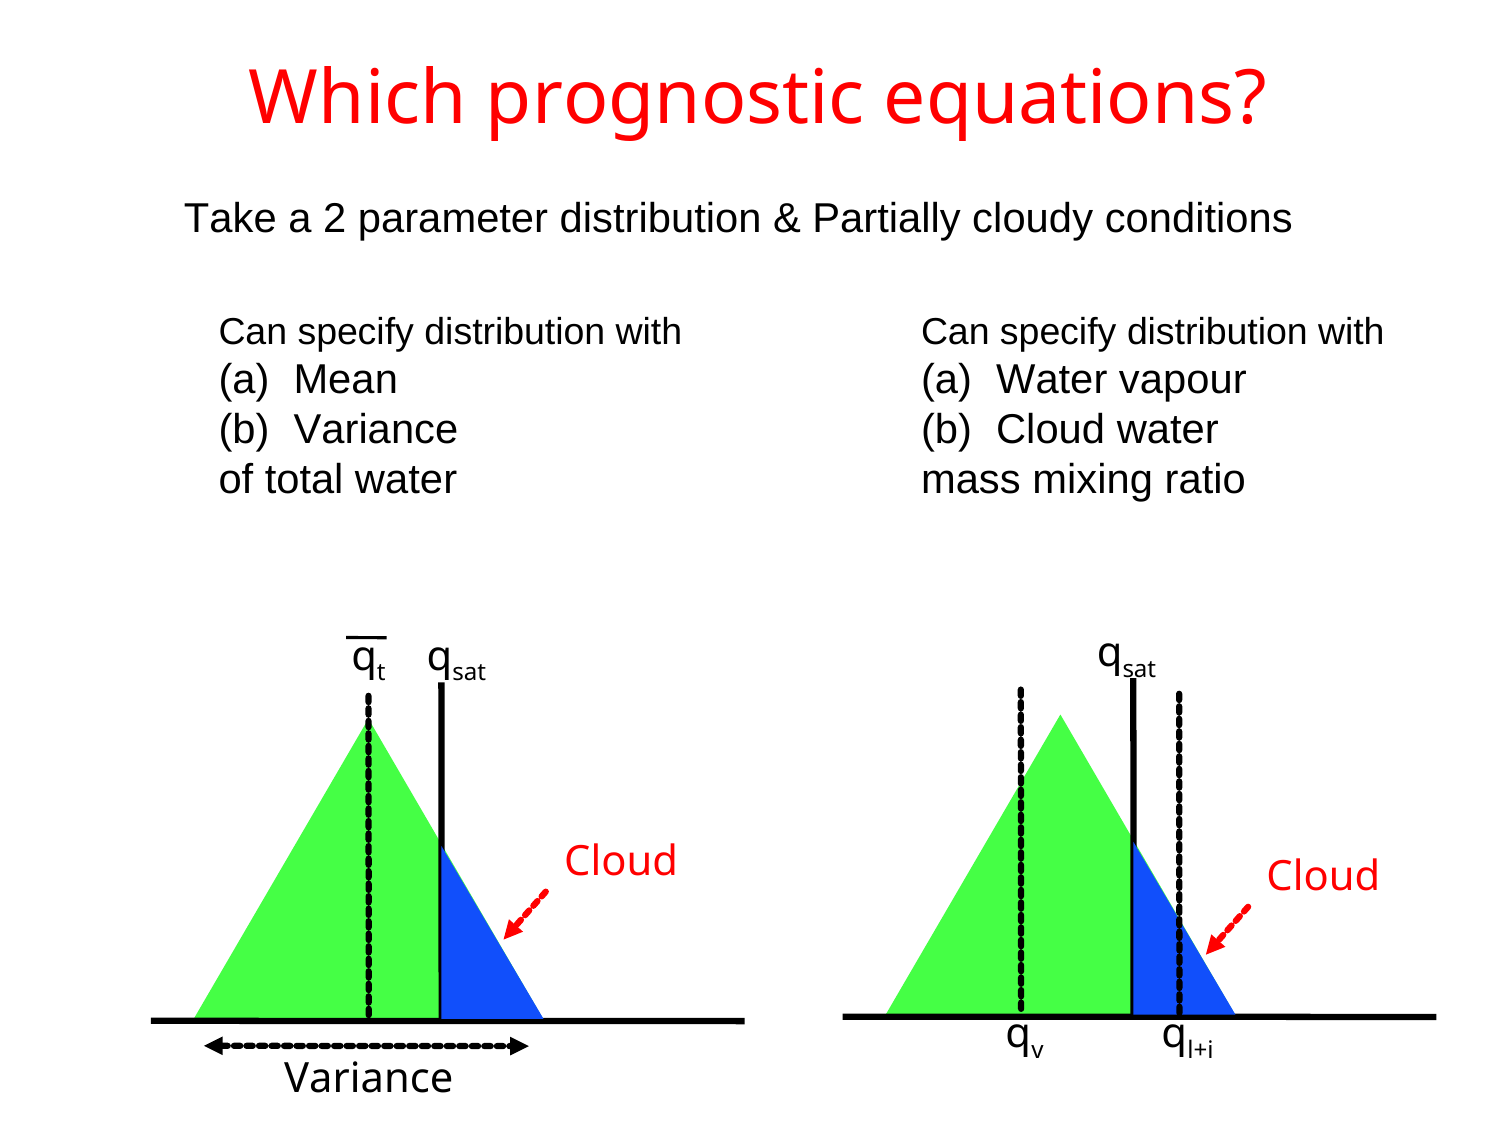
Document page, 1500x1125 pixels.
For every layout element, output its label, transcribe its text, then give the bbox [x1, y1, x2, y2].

text_box qsat [411, 620, 502, 694]
text_box [1023, 714, 1130, 1013]
text_box qt [336, 620, 401, 694]
text_box [1133, 841, 1178, 1015]
text_box [441, 845, 544, 1019]
text_box Can specify distribution with Water vapour Cloud water mass mixing ratio [906, 300, 1434, 510]
text_box qsat [1081, 617, 1172, 690]
text_box Cloud [1251, 841, 1396, 907]
text_box Take a 2 parameter distribution & Partially cloudy conditions [37, 183, 1441, 249]
text_box [1229, 1003, 1236, 1015]
text_box [886, 786, 1019, 1013]
text_box [370, 724, 438, 1017]
text_box qv [990, 998, 1059, 1071]
text_box Cloud [549, 826, 693, 892]
text_box ql+i [1146, 998, 1229, 1071]
text_box Can specify distribution with Mean Variance of total water [203, 300, 731, 510]
text_box Variance [269, 1042, 469, 1109]
text_box [194, 724, 367, 1017]
text_box [1181, 925, 1226, 998]
title Which prognostic equations? [158, 24, 1359, 163]
